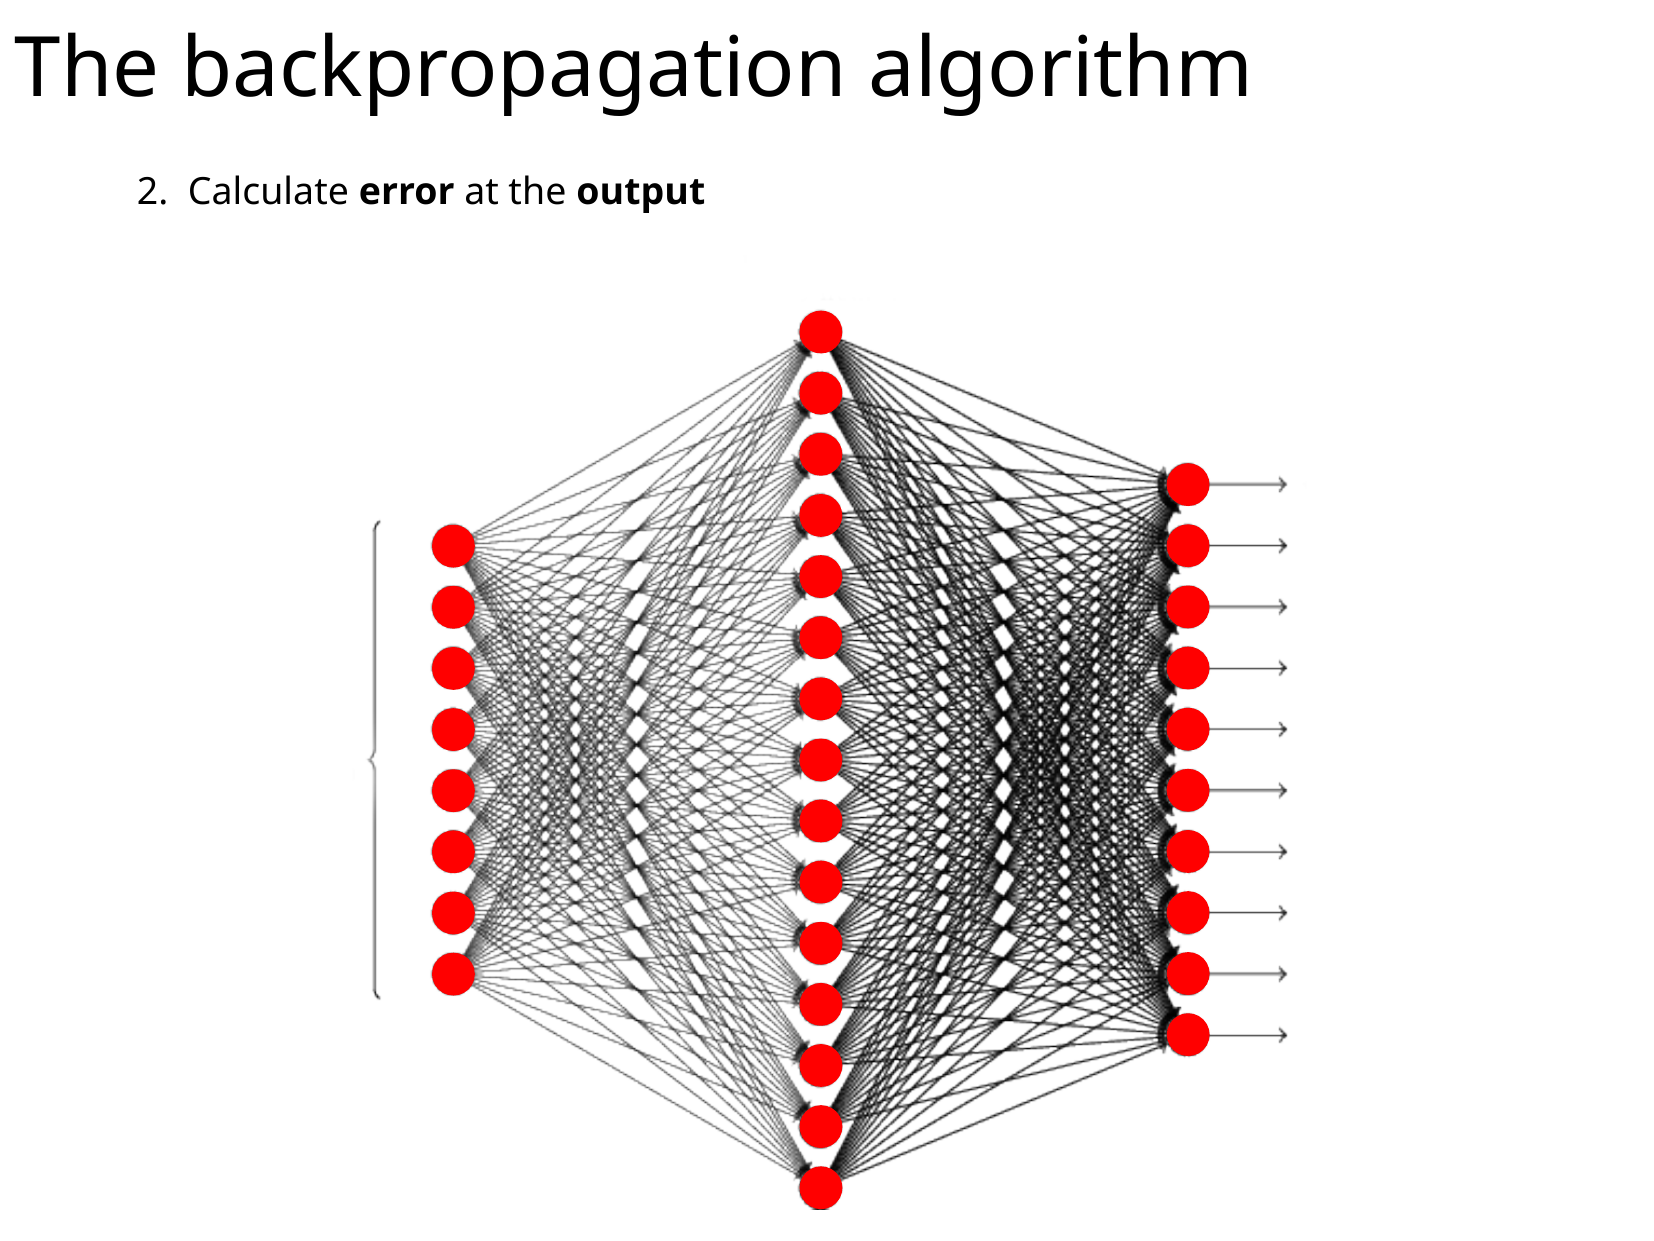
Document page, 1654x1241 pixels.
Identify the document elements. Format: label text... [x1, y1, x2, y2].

text_box [801, 312, 841, 352]
text_box [433, 770, 474, 811]
text_box [801, 1167, 841, 1208]
text_box [1168, 648, 1208, 688]
text_box [801, 373, 841, 413]
text_box [1168, 587, 1208, 627]
text_box [433, 526, 474, 566]
text_box 2. Calculate error at the output [122, 160, 672, 221]
text_box [1168, 831, 1208, 872]
text_box [433, 709, 474, 750]
text_box [1168, 464, 1208, 505]
text_box The backpropagation algorithm [0, 0, 1653, 115]
text_box [801, 1106, 841, 1147]
text_box [433, 648, 474, 689]
text_box [801, 740, 841, 780]
text_box [801, 923, 841, 964]
text_box [801, 1045, 841, 1086]
text_box [1168, 892, 1208, 933]
text_box [433, 954, 474, 994]
text_box [801, 434, 841, 475]
text_box [801, 617, 841, 658]
text_box [801, 984, 841, 1025]
text_box [801, 801, 841, 841]
text_box [433, 587, 474, 628]
text_box [433, 893, 474, 933]
text_box [801, 556, 841, 597]
text_box [1168, 953, 1209, 994]
text_box [1168, 1014, 1209, 1055]
text_box [1168, 770, 1208, 811]
text_box [801, 495, 841, 536]
text_box [1168, 525, 1208, 566]
text_box [1168, 709, 1208, 749]
picture [172, 245, 1331, 1210]
text_box [801, 679, 841, 719]
text_box [801, 862, 841, 902]
text_box [433, 831, 474, 872]
